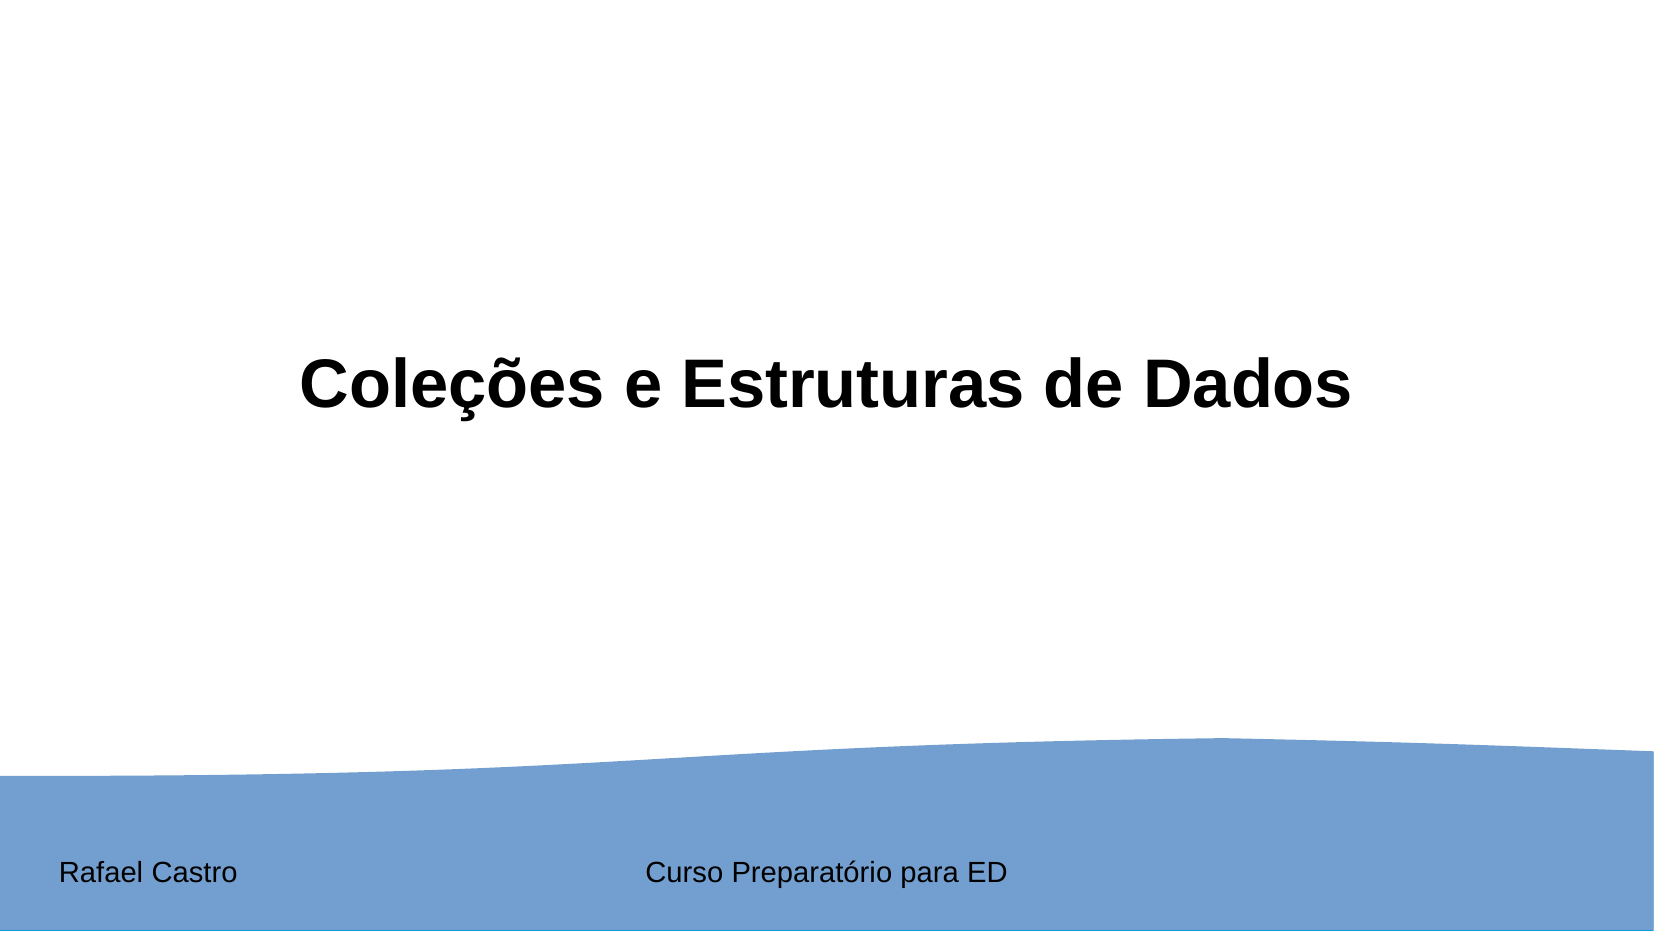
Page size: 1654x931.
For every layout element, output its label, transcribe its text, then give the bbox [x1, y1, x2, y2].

title Coleções e Estruturas de Dados [88, 295, 1565, 473]
